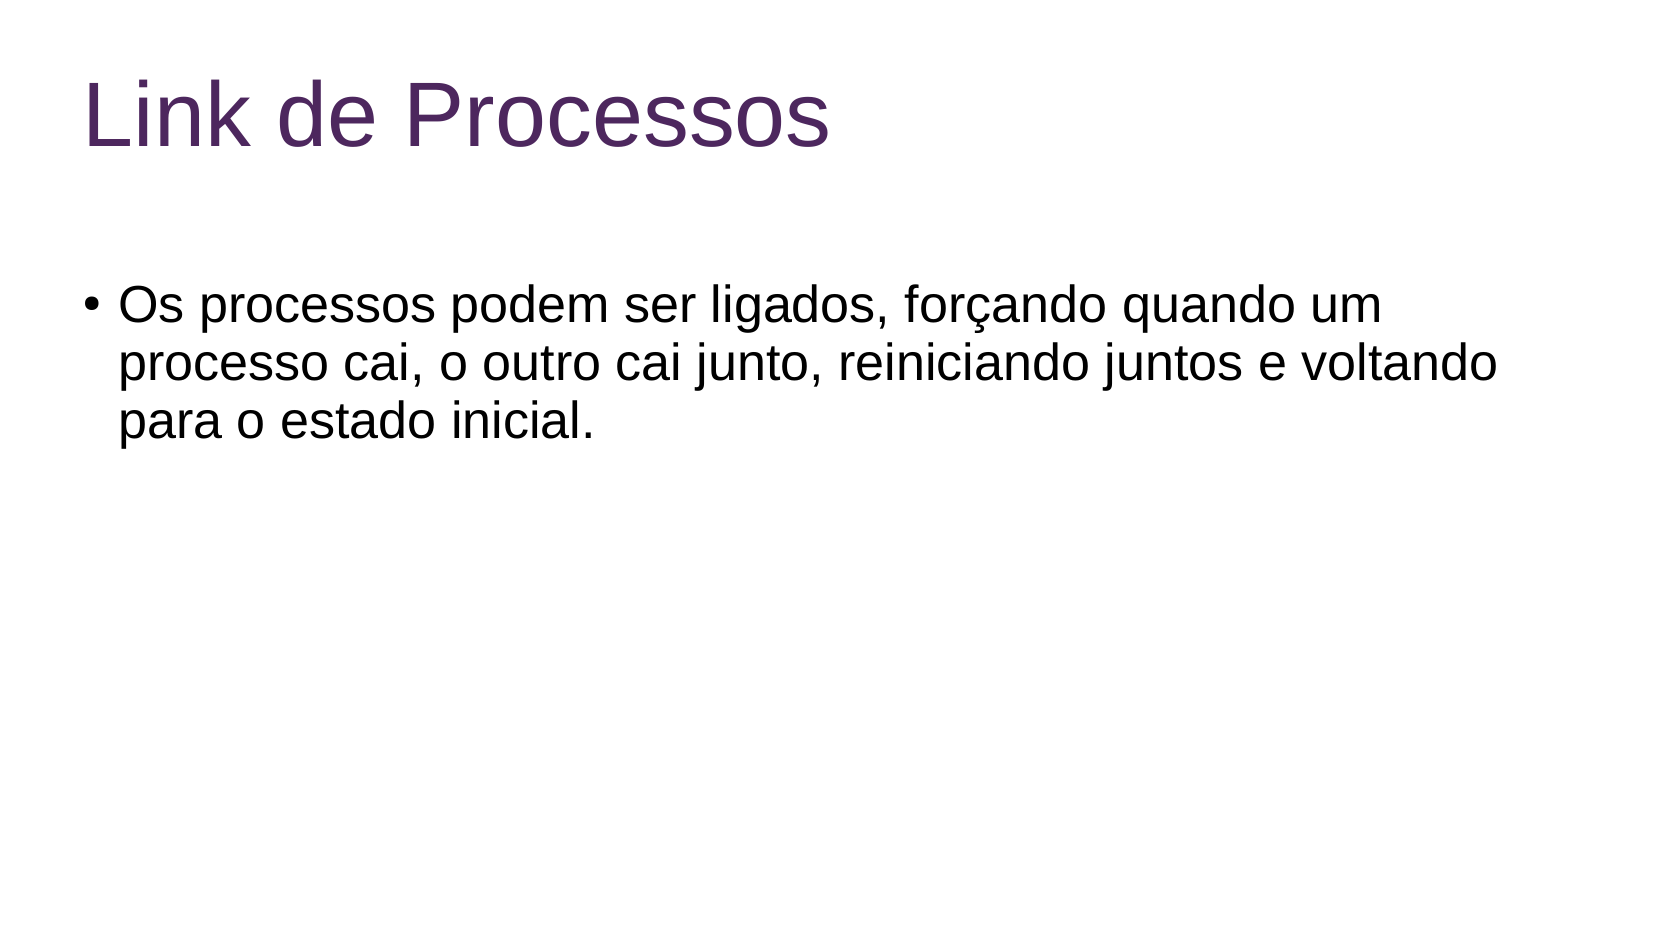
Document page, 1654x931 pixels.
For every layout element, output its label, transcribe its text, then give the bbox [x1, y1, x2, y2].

text_box Os processos podem ser ligados, forçando quando um processo cai, o outro cai junto, reiniciando juntos e voltando para o estado inicial. [82, 217, 1571, 856]
title Link de Processos [82, 37, 1571, 193]
